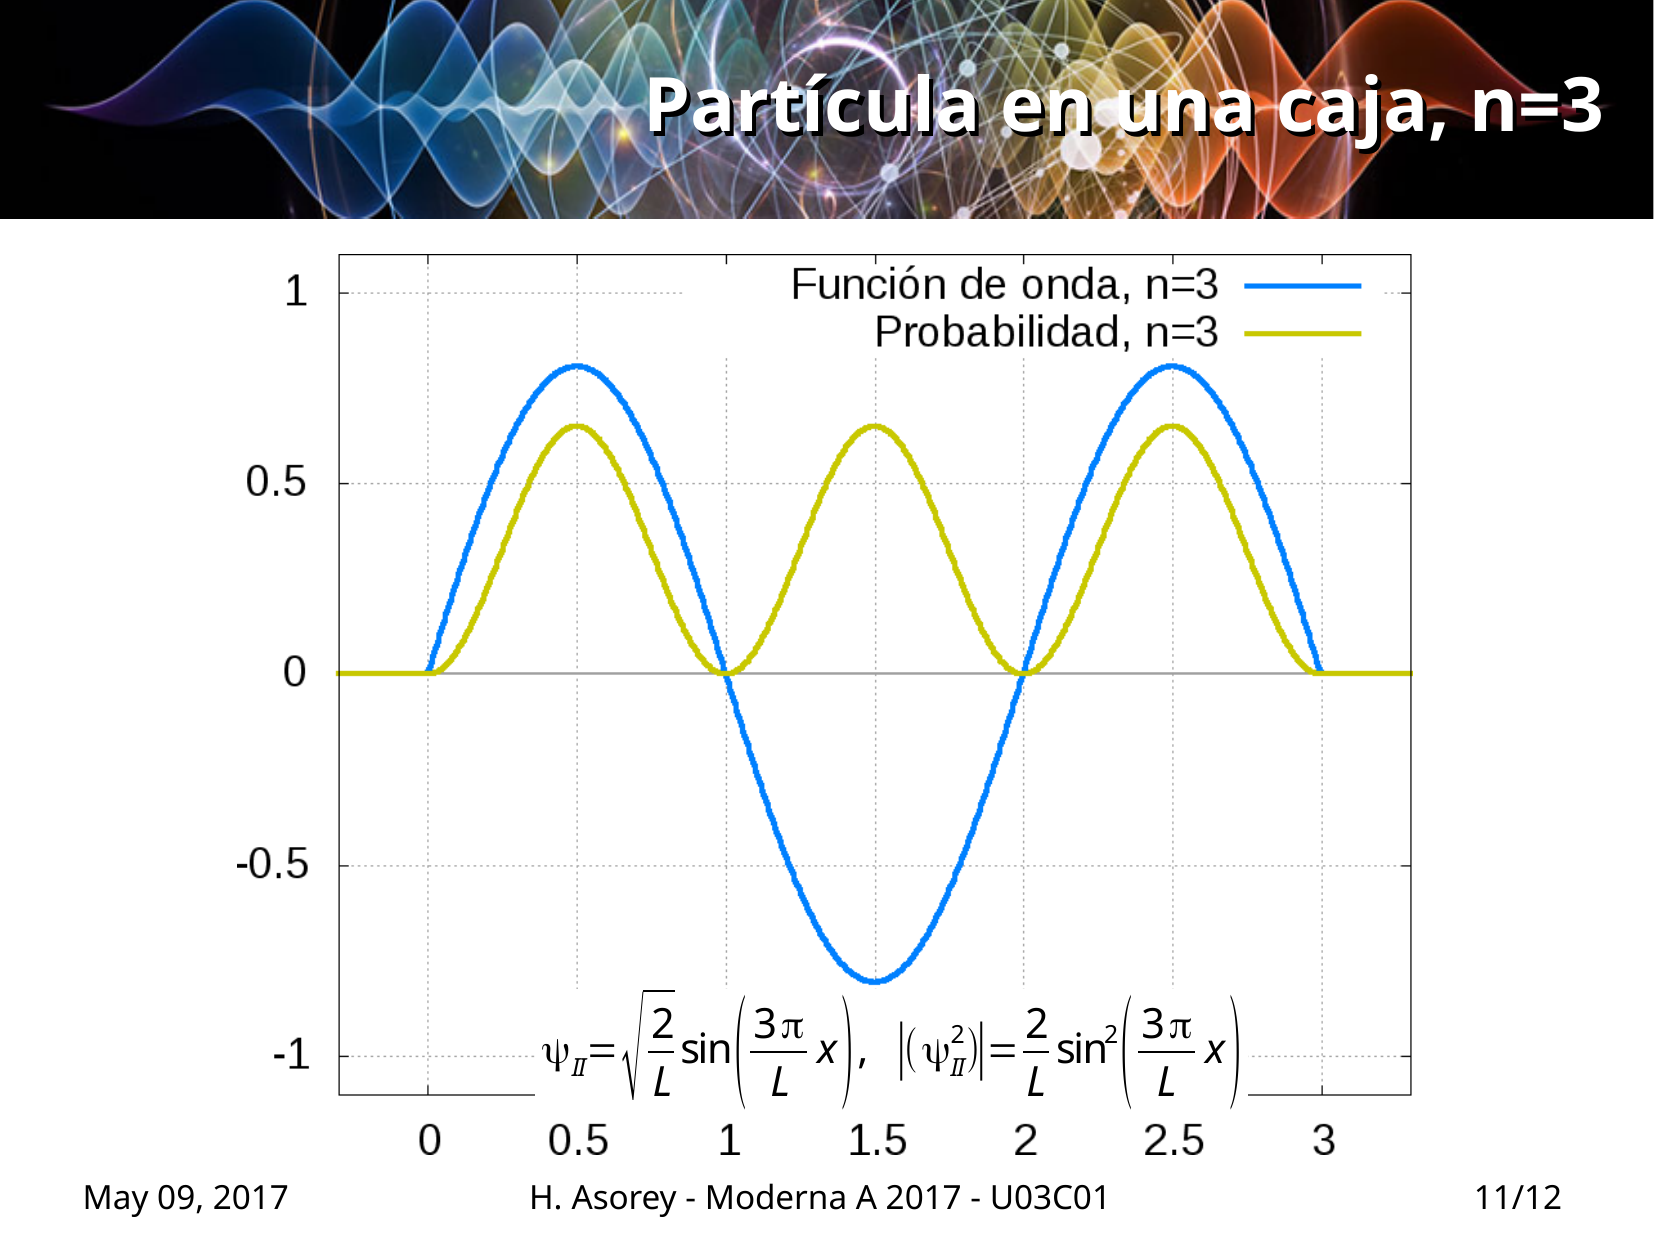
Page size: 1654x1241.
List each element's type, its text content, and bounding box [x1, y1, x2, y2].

picture [237, 254, 1413, 1156]
picture [0, 0, 1654, 219]
title Partícula en una caja, n=3 [45, 15, 1606, 191]
chart [534, 988, 1249, 1113]
